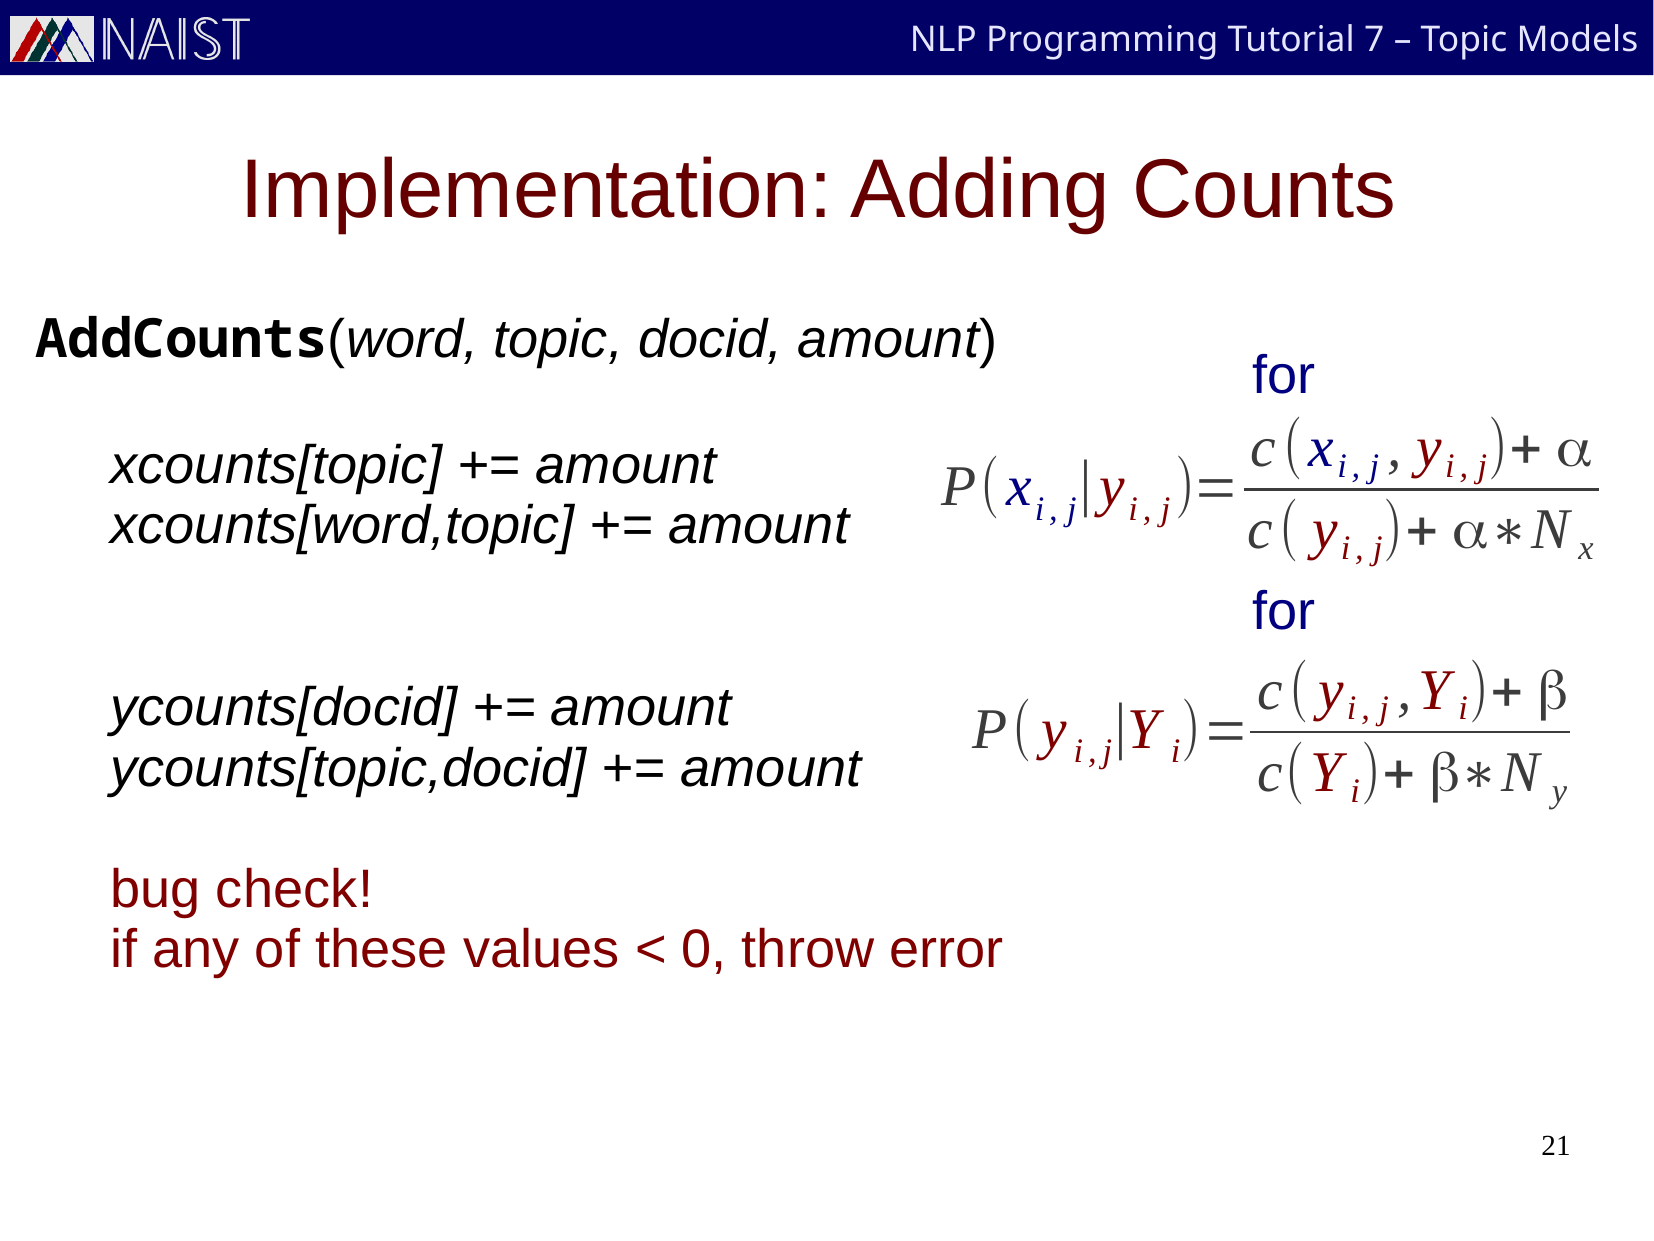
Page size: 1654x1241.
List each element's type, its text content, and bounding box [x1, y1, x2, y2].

title Implementation: Adding Counts [75, 92, 1564, 285]
text_box for [1237, 337, 1331, 413]
picture [102, 17, 251, 60]
chart [955, 655, 1588, 812]
list AddCounts(word, topic, docid, amount) xcounts[topic] += amount xcounts[word,topic] += amount ycounts[docid] += amount ycounts[topic,docid] += amount bug check! if any of these values < 0, throw error [0, 300, 1613, 1119]
picture [10, 16, 94, 62]
chart [923, 412, 1616, 569]
text_box for [1237, 573, 1331, 649]
